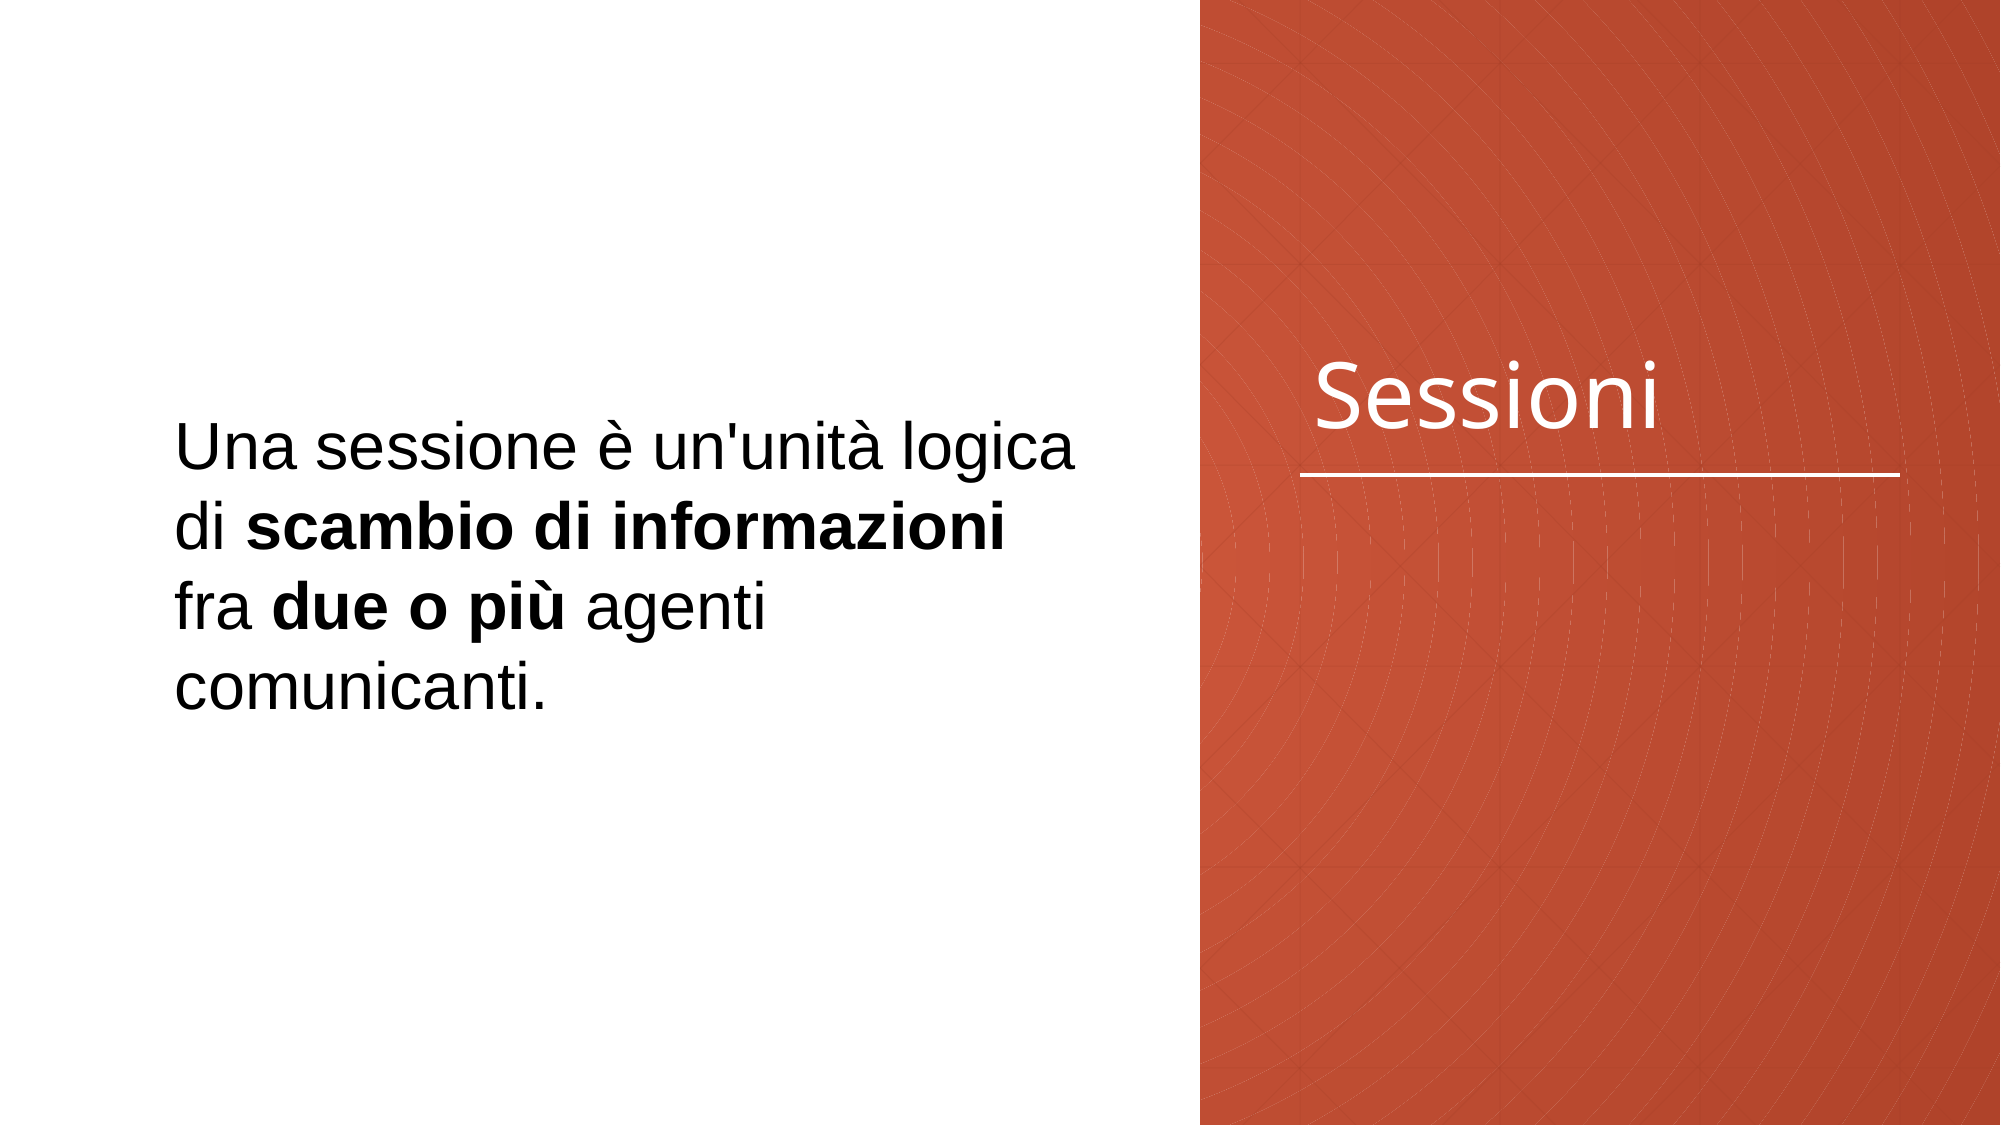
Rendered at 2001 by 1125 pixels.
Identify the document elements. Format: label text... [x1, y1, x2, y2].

title Sessioni [1298, 93, 1899, 455]
list Una sessione è un'unità logica di scambio di informazioni fra due o più agenti comunicanti. [89, 93, 1110, 1032]
